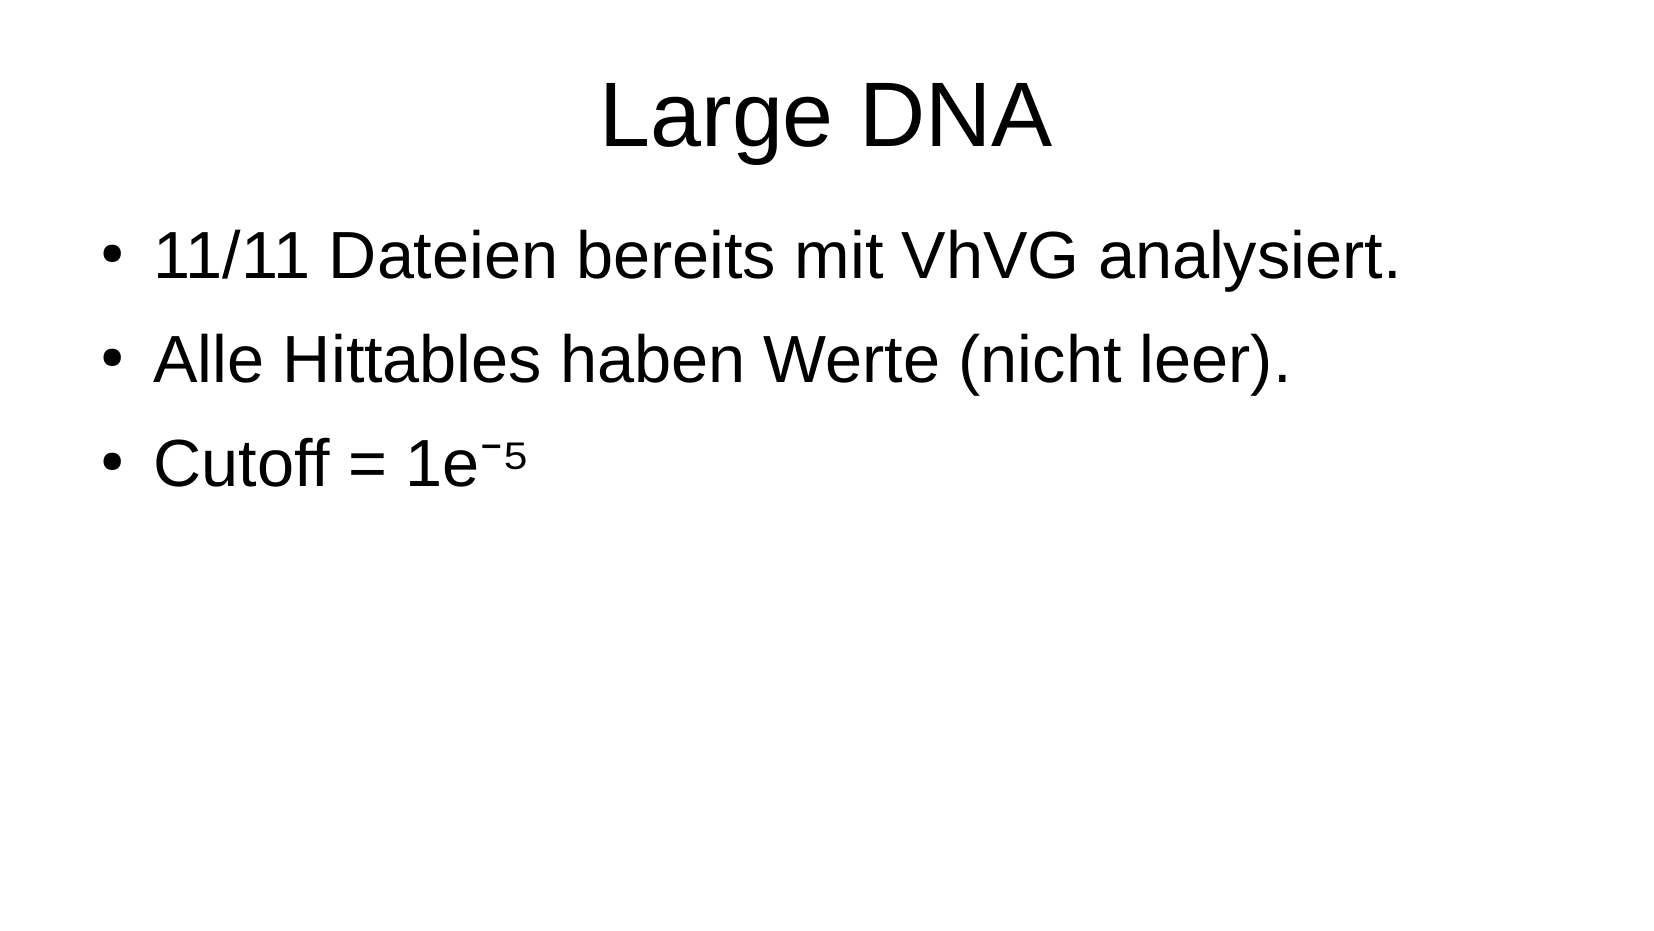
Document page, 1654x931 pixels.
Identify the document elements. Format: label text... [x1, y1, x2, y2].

list 11/11 Dateien bereits mit VhVG analysiert. Alle Hittables haben Werte (nicht leer). Cutoff = 1e⁻⁵ [82, 217, 1571, 758]
title Large DNA [82, 37, 1571, 193]
